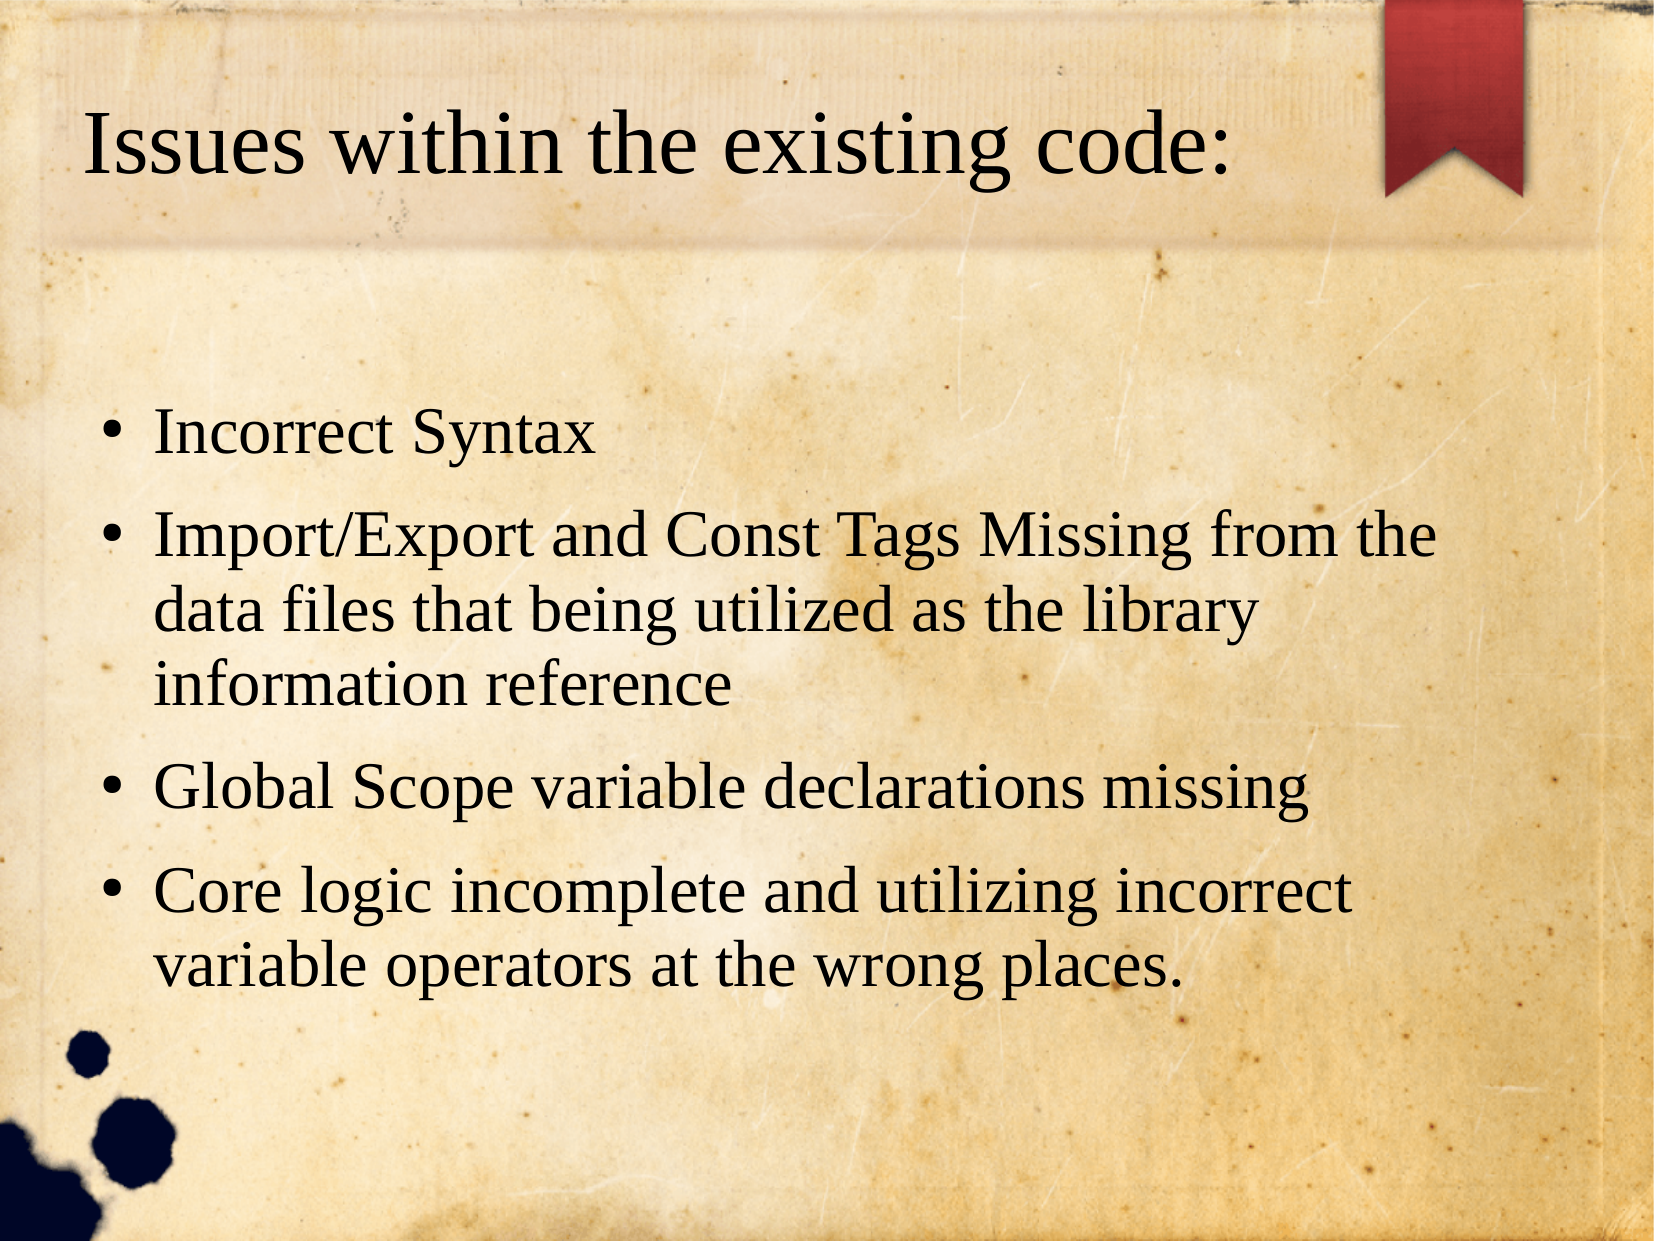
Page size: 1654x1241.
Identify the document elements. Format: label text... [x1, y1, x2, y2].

title Issues within the existing code: [82, 49, 1347, 237]
picture [0, 0, 1654, 1241]
list Incorrect Syntax Import/Export and Const Tags Missing from the data files that being utilized as the library information reference Global Scope variable declarations missing Core logic incomplete and utilizing incorrect variable operators at the wrong places. [82, 290, 1538, 1010]
